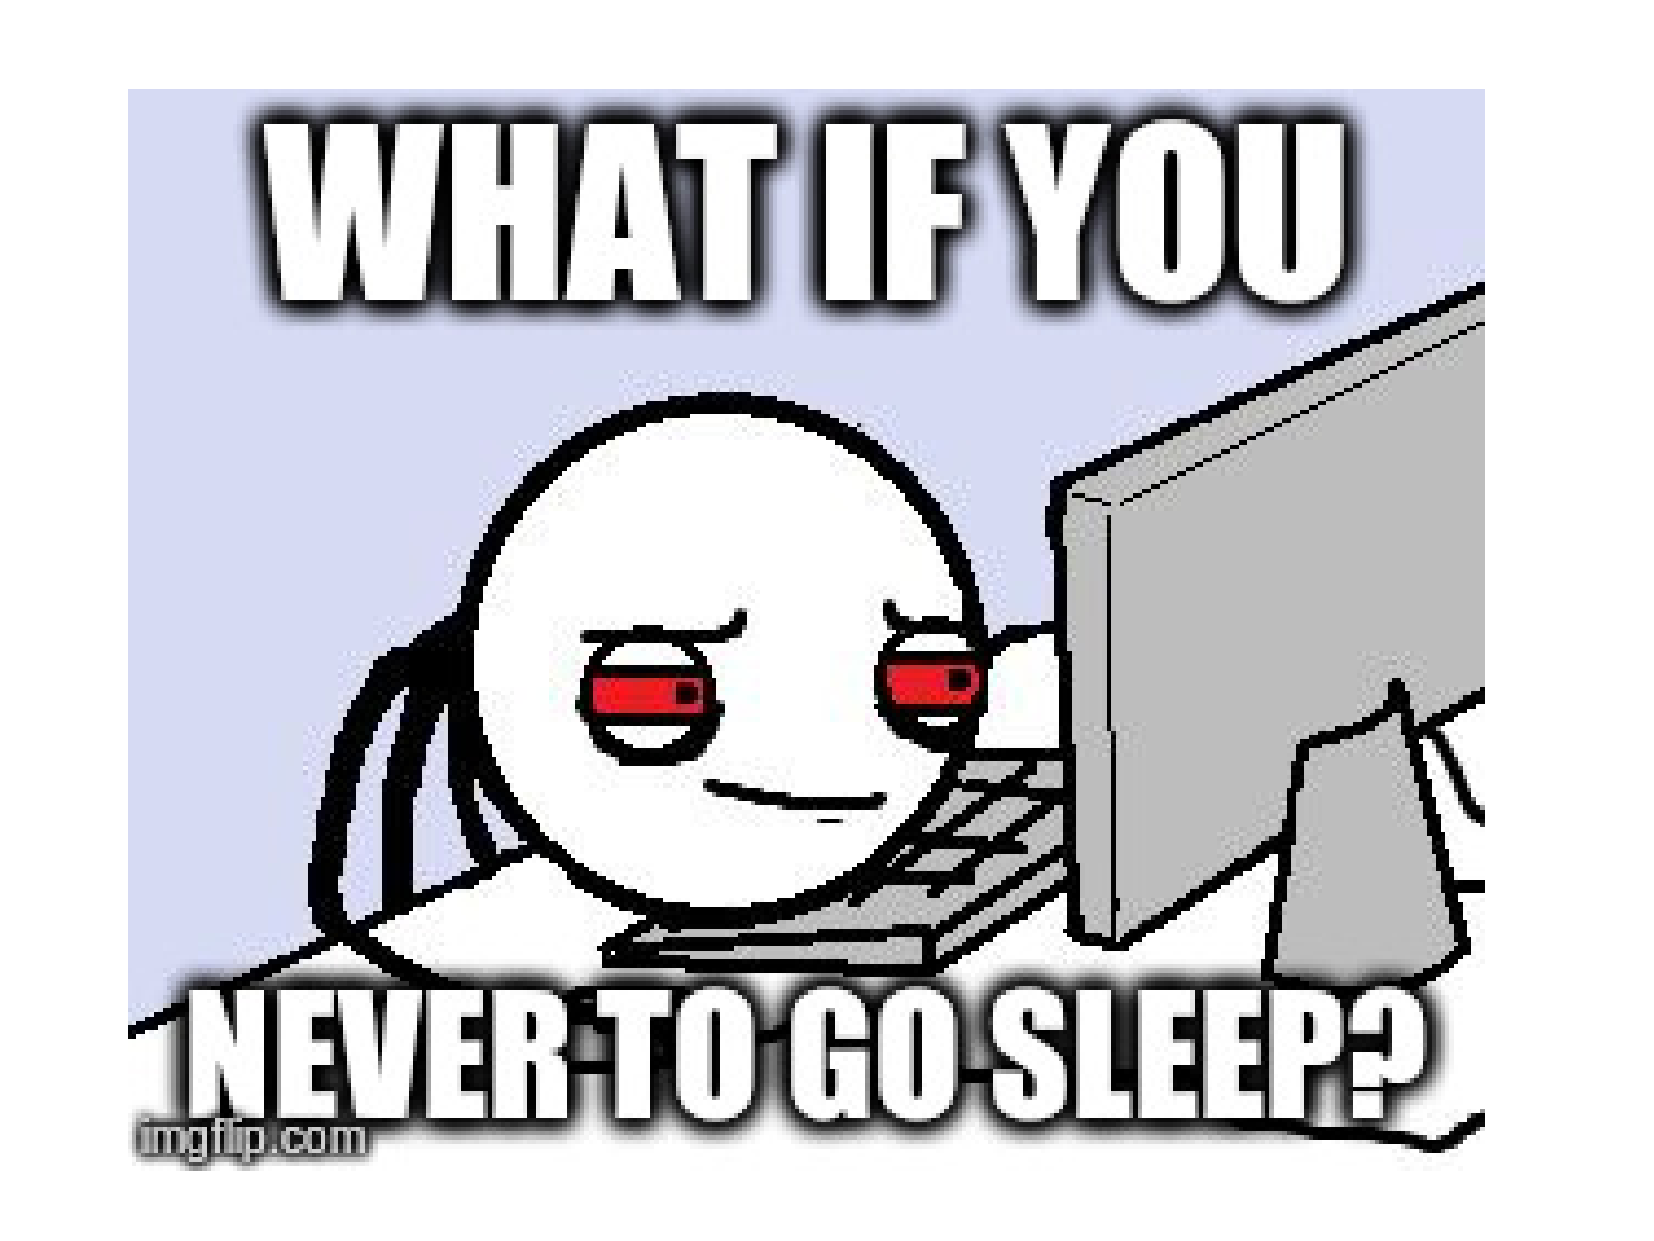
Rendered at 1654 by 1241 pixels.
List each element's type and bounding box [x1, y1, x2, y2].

picture [128, 89, 1485, 1171]
